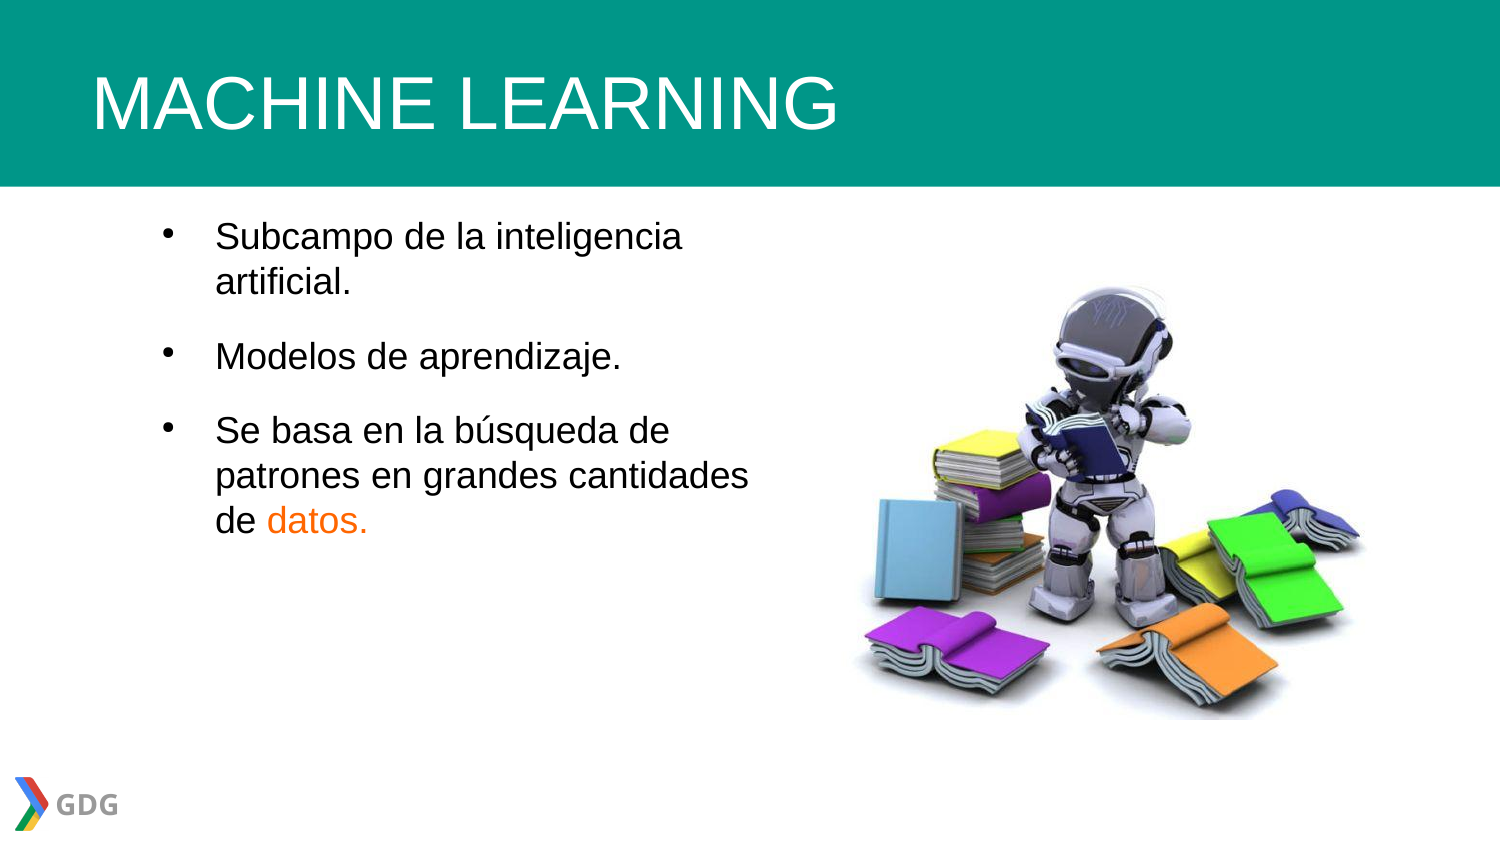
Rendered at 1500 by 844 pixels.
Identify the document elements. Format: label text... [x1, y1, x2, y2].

picture [15, 777, 49, 831]
picture [795, 265, 1411, 721]
list Subcampo de la inteligencia artificial. Modelos de aprendizaje. Se basa en la búsqueda de patrones en grandes cantidades de datos. [129, 197, 796, 781]
title MACHINE LEARNING [76, 17, 1404, 160]
